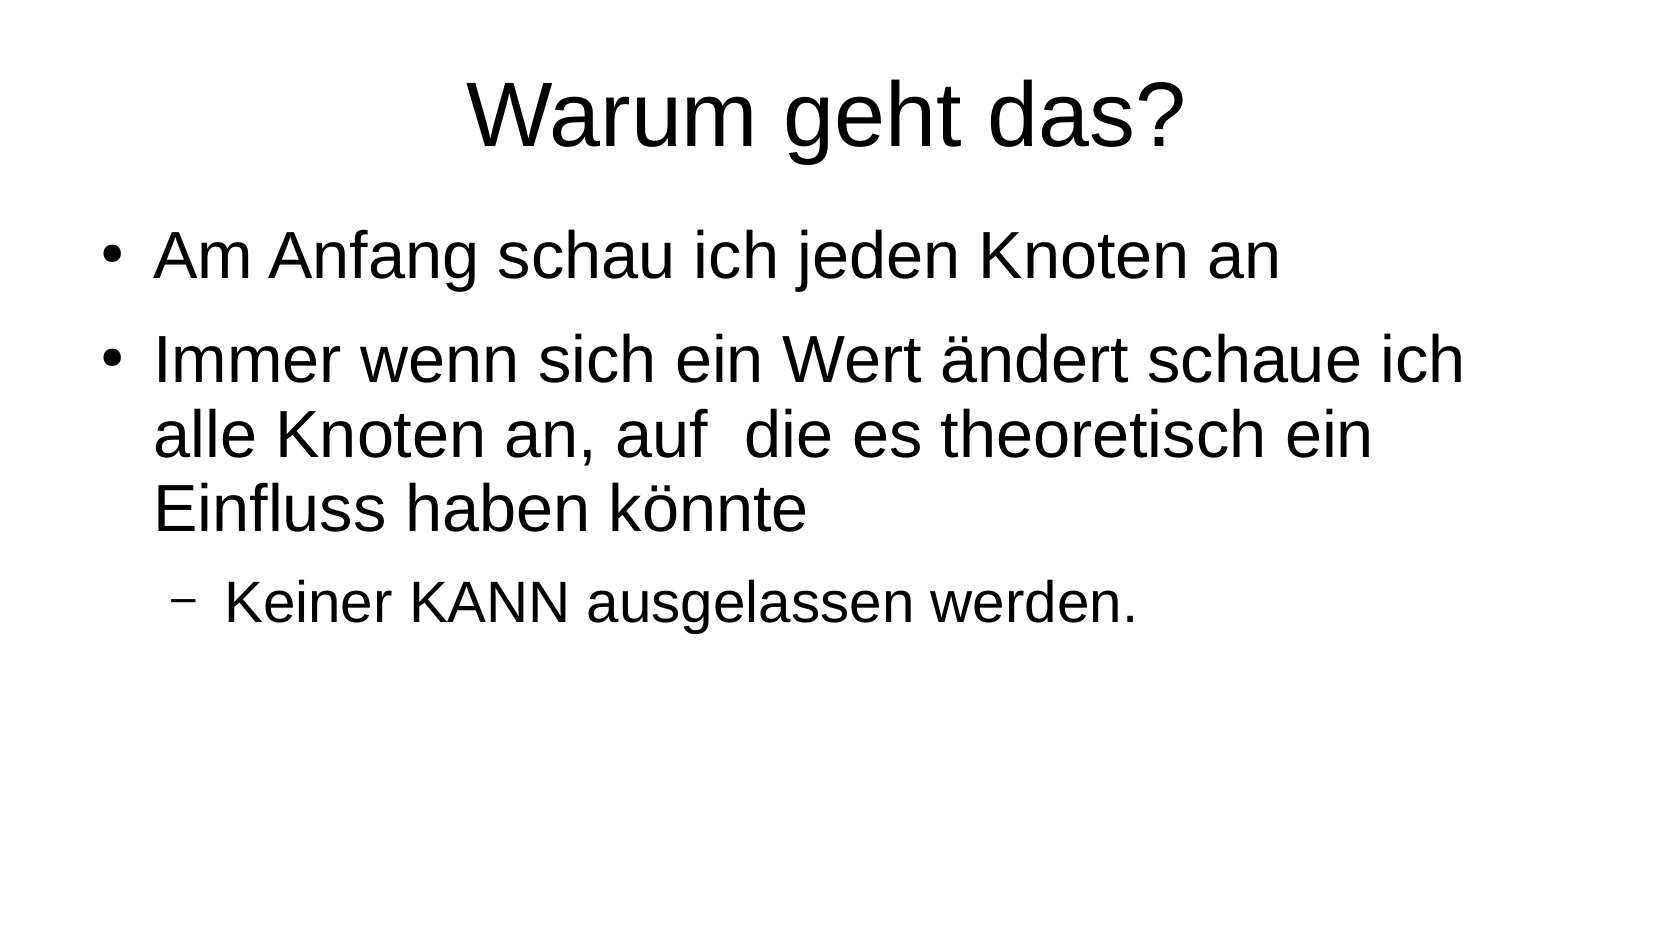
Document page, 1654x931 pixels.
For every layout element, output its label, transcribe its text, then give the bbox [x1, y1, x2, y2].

list Am Anfang schau ich jeden Knoten an Immer wenn sich ein Wert ändert schaue ich alle Knoten an, auf die es theoretisch ein Einfluss haben könnte Keiner KANN ausgelassen werden. [82, 217, 1571, 758]
title Warum geht das? [82, 37, 1571, 193]
